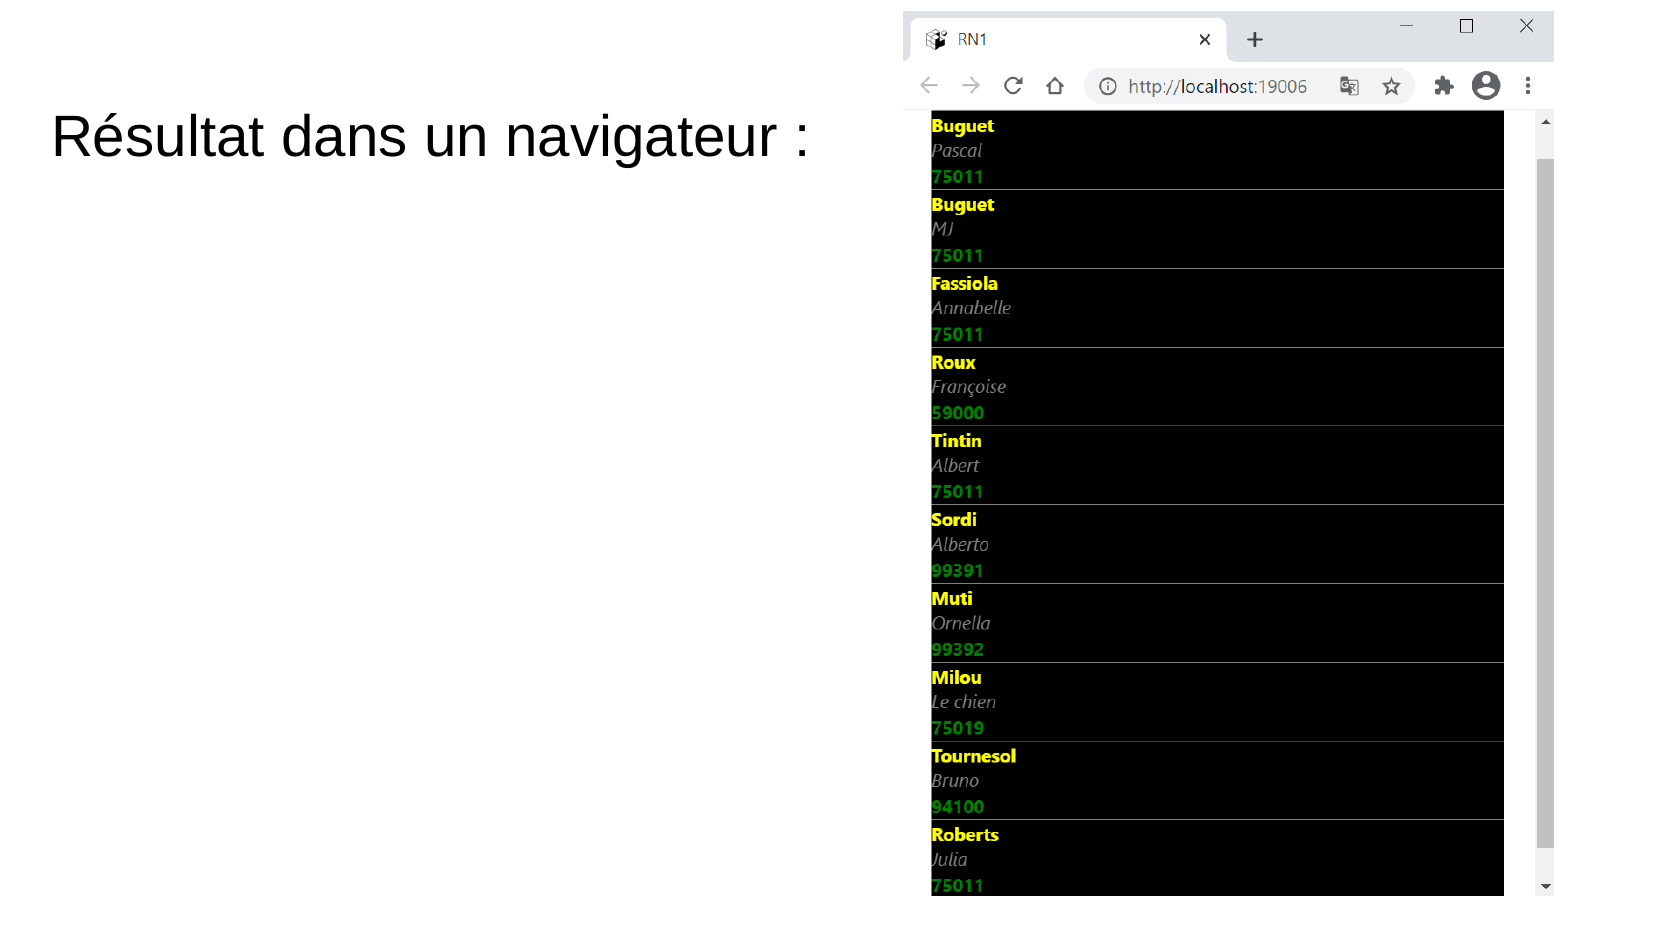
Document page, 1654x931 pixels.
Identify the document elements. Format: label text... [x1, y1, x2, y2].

picture [903, 11, 1554, 896]
title Résultat dans un navigateur : [0, 37, 863, 237]
